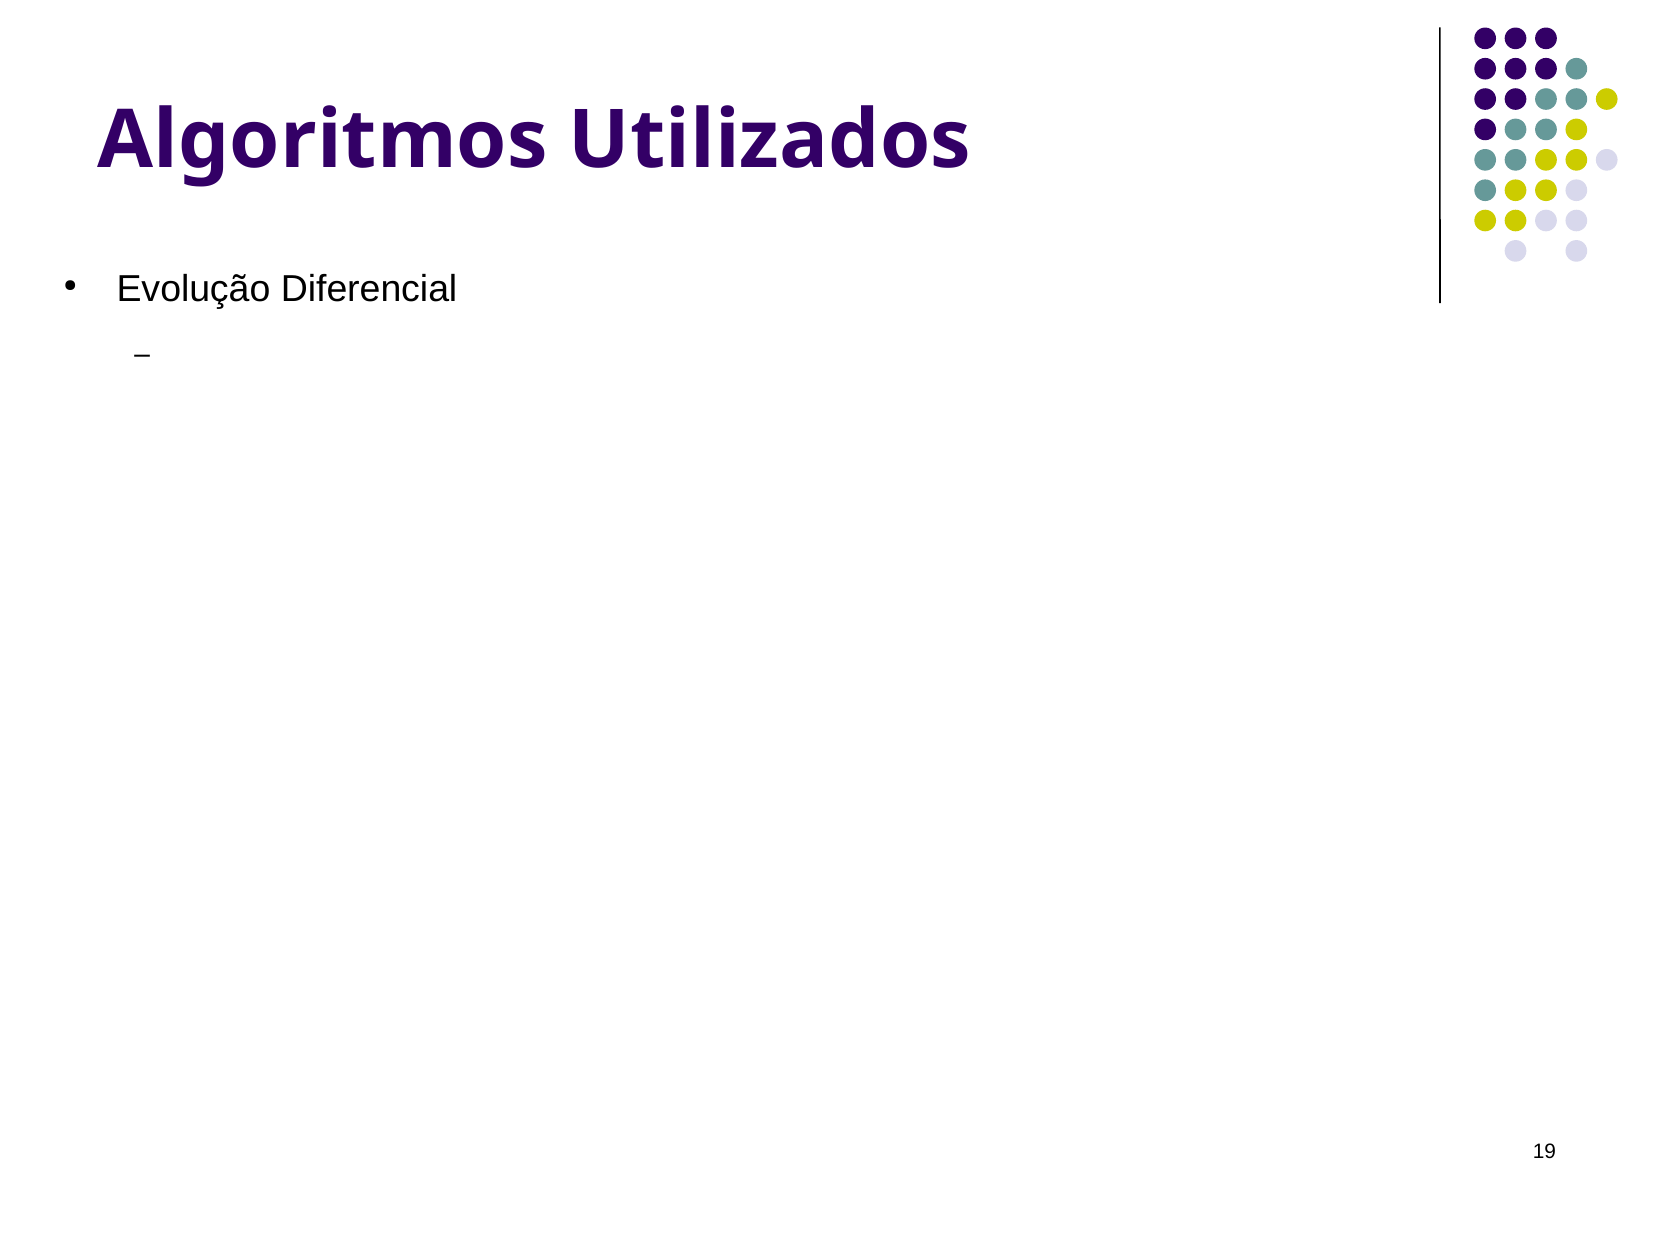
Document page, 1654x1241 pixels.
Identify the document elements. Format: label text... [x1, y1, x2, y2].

slide_number <número> [1185, 1129, 1571, 1213]
title Algoritmos Utilizados [82, 52, 1447, 192]
list Evolução Diferencial [30, 256, 1461, 569]
